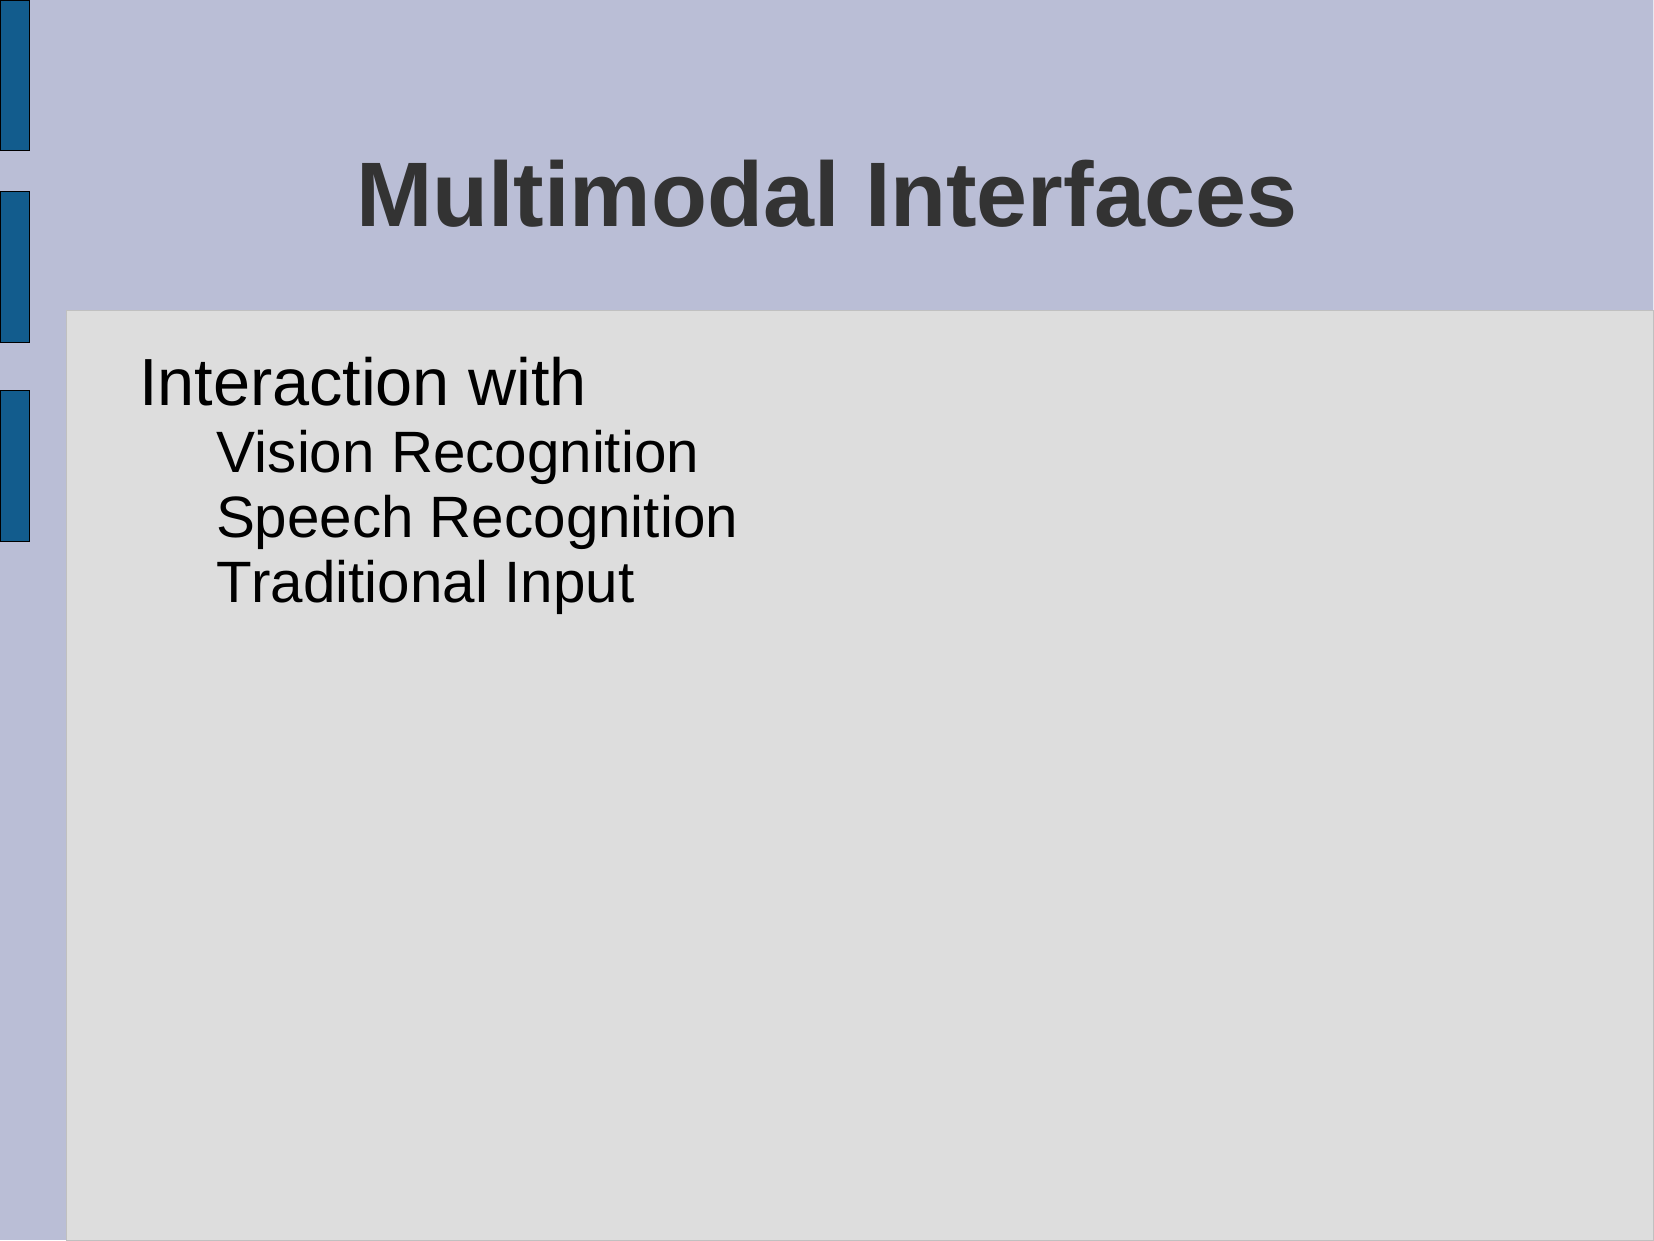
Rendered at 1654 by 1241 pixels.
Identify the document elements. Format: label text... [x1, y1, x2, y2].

list Interaction with Vision Recognition Speech Recognition Traditional Input [121, 344, 1534, 1127]
title Multimodal Interfaces [121, 91, 1534, 299]
